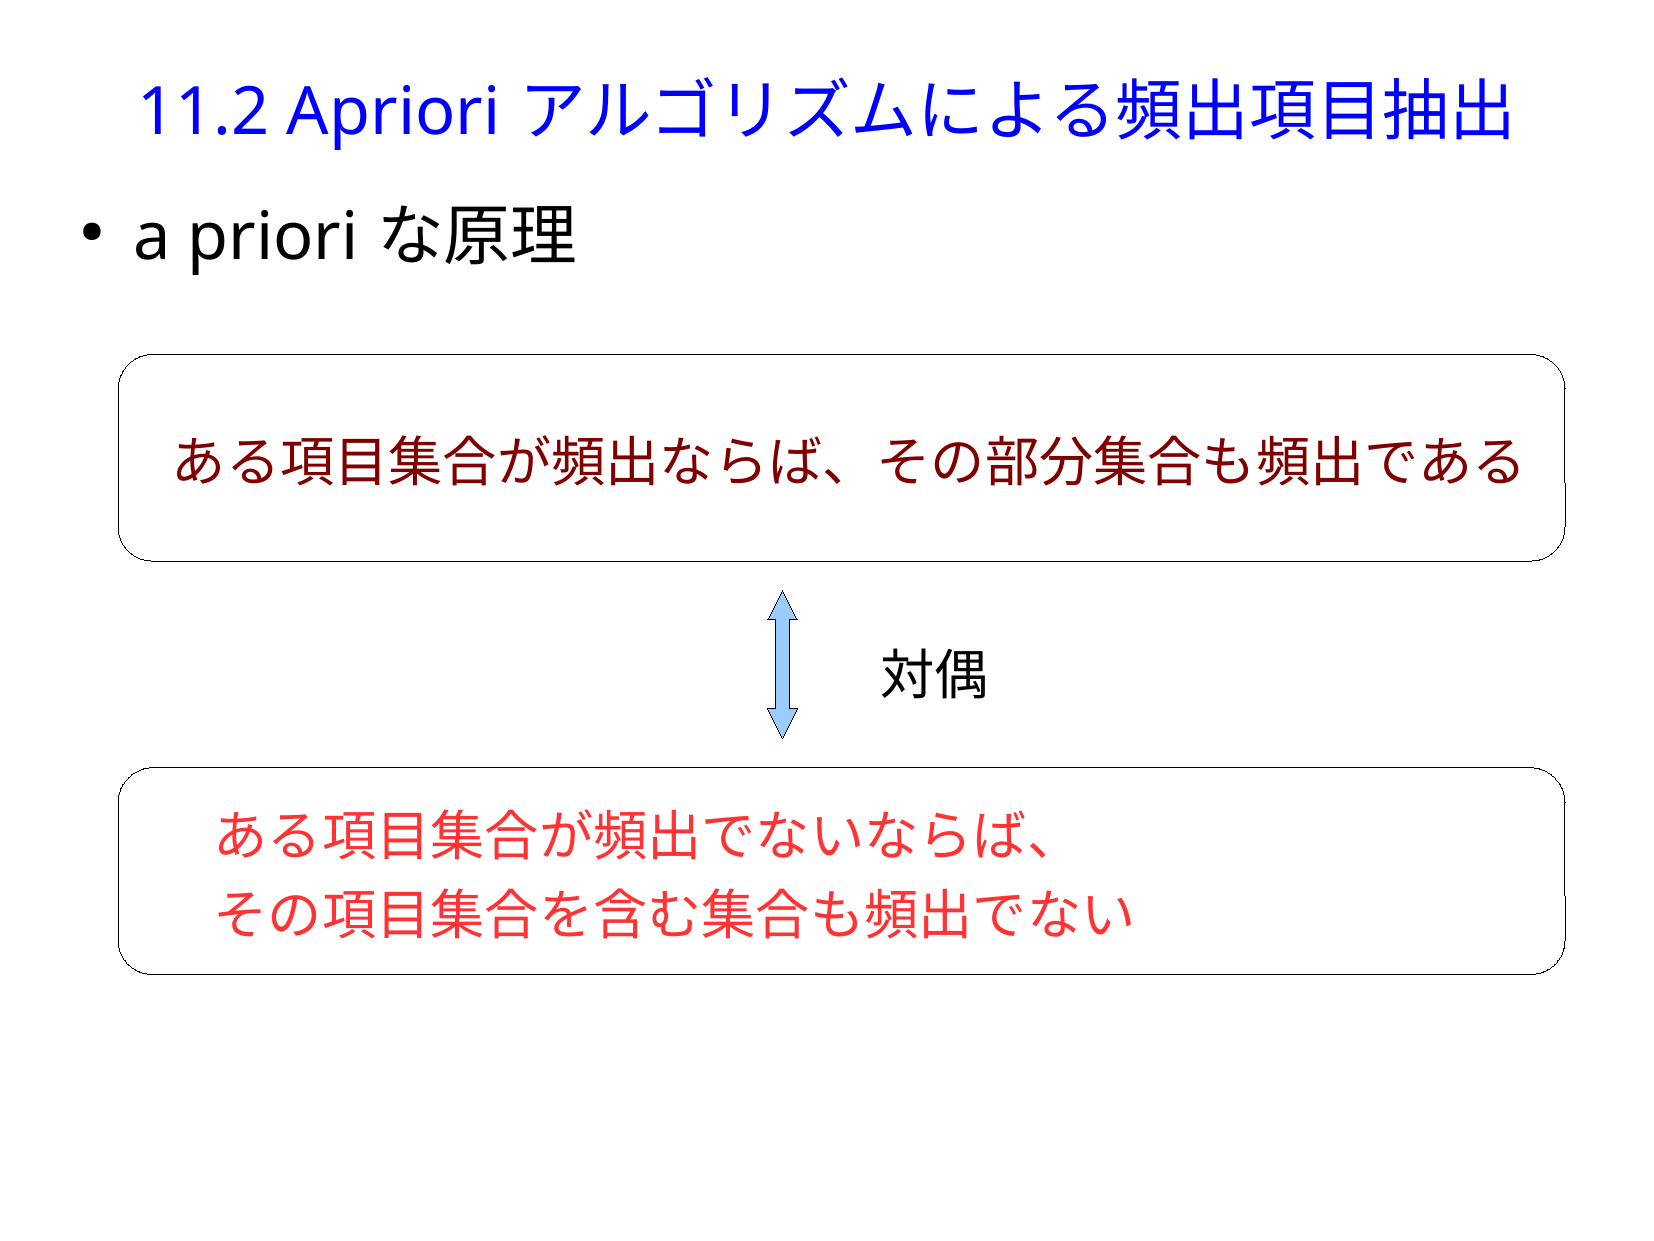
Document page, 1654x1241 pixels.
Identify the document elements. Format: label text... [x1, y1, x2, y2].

text_box ある項目集合が頻出でないならば、 その項目集合を含む集合も頻出でない [118, 767, 1566, 975]
text_box [767, 590, 798, 739]
title 11.2 Aprioriアルゴリズムによる頻出項目抽出 [82, 40, 1571, 178]
list a prioriな原理 [62, 188, 1595, 325]
text_box 対偶 [865, 624, 1004, 721]
text_box ある項目集合が頻出ならば、その部分集合も頻出である [118, 354, 1566, 562]
